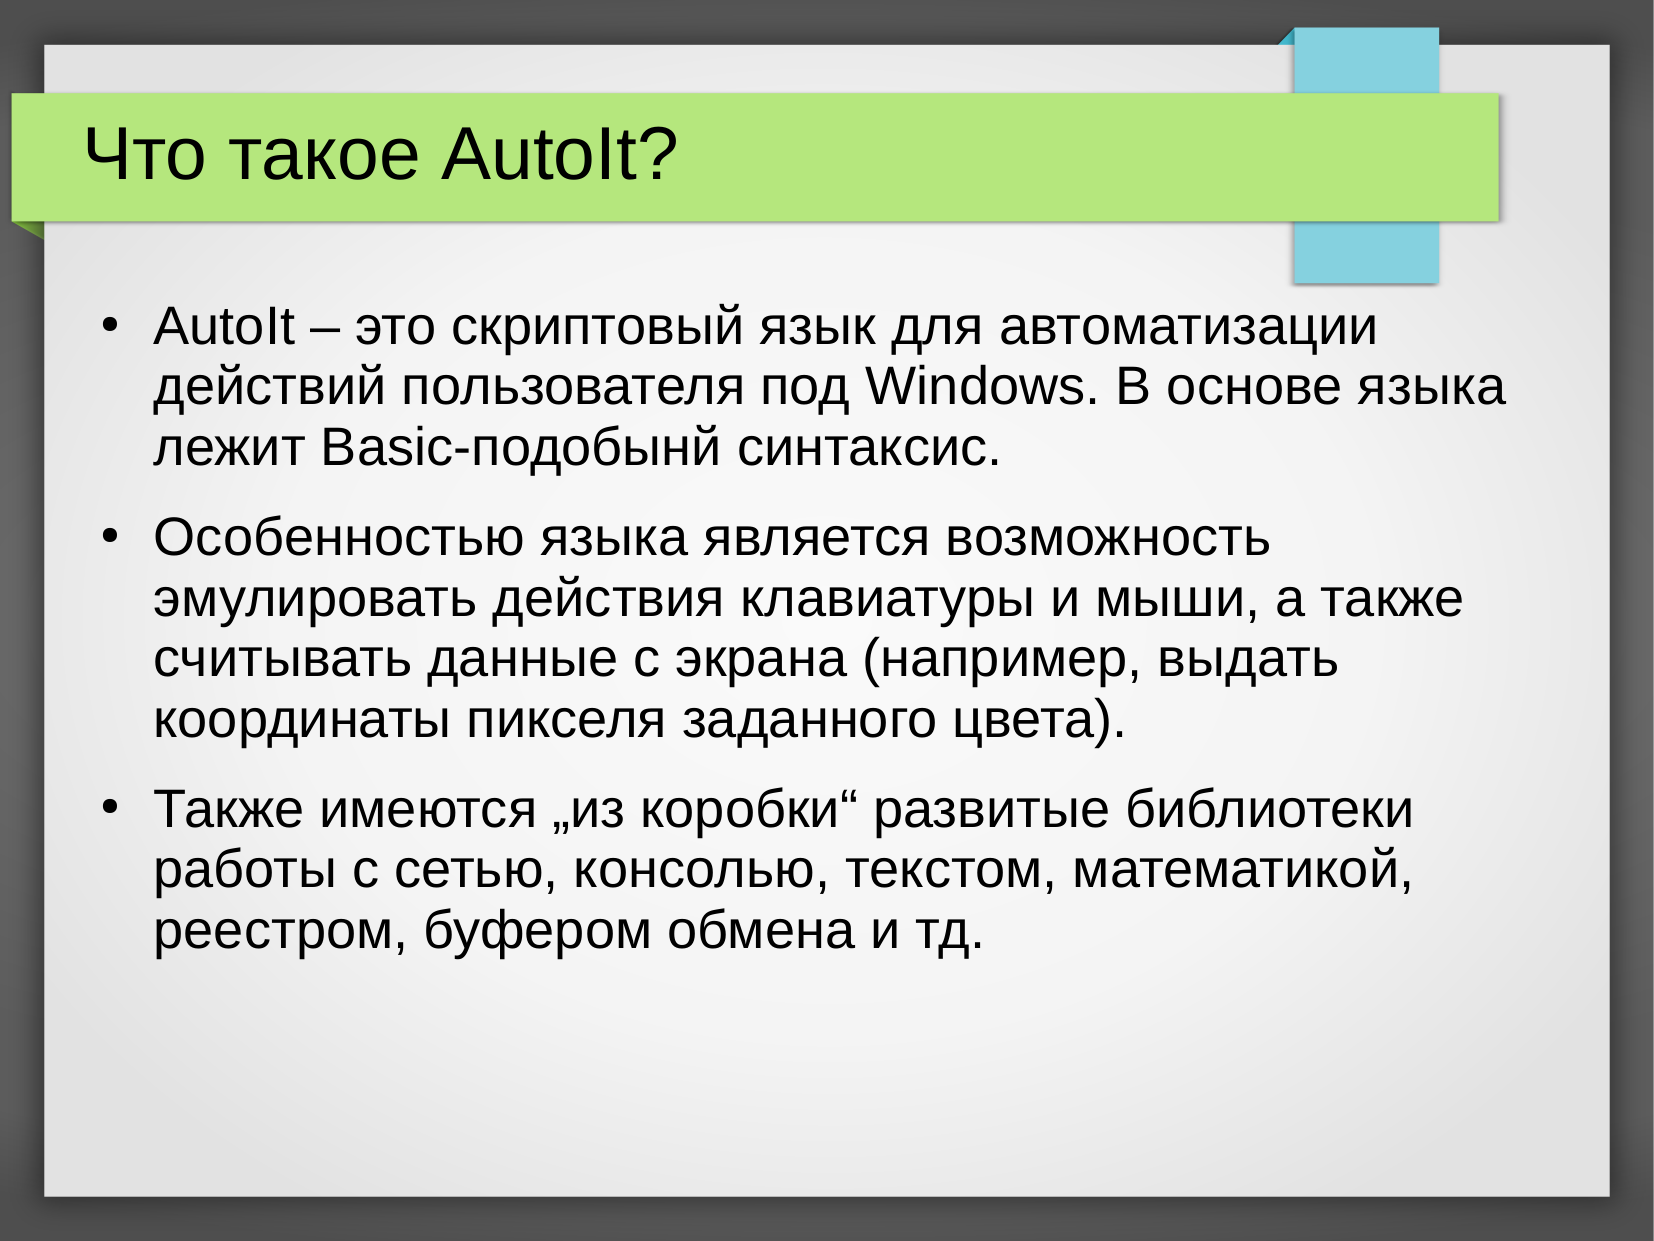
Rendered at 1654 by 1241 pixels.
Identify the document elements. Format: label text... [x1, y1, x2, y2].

title Что такое AutoIt? [82, 94, 1264, 213]
list AutoIt – это скриптовый язык для автоматизации действий пользователя под Windows. В основе языка лежит Basic-подобынй синтаксис. Особенностью языка является возможность эмулировать действия клавиатуры и мыши, а также считывать данные с экрана (например, выдать координаты пикселя заданного цвета). Также имеются „из коробки“ развитые библиотеки работы с сетью, консолью, текстом, математикой, реестром, буфером обмена и тд. [82, 295, 1571, 1015]
picture [0, 0, 1654, 1241]
